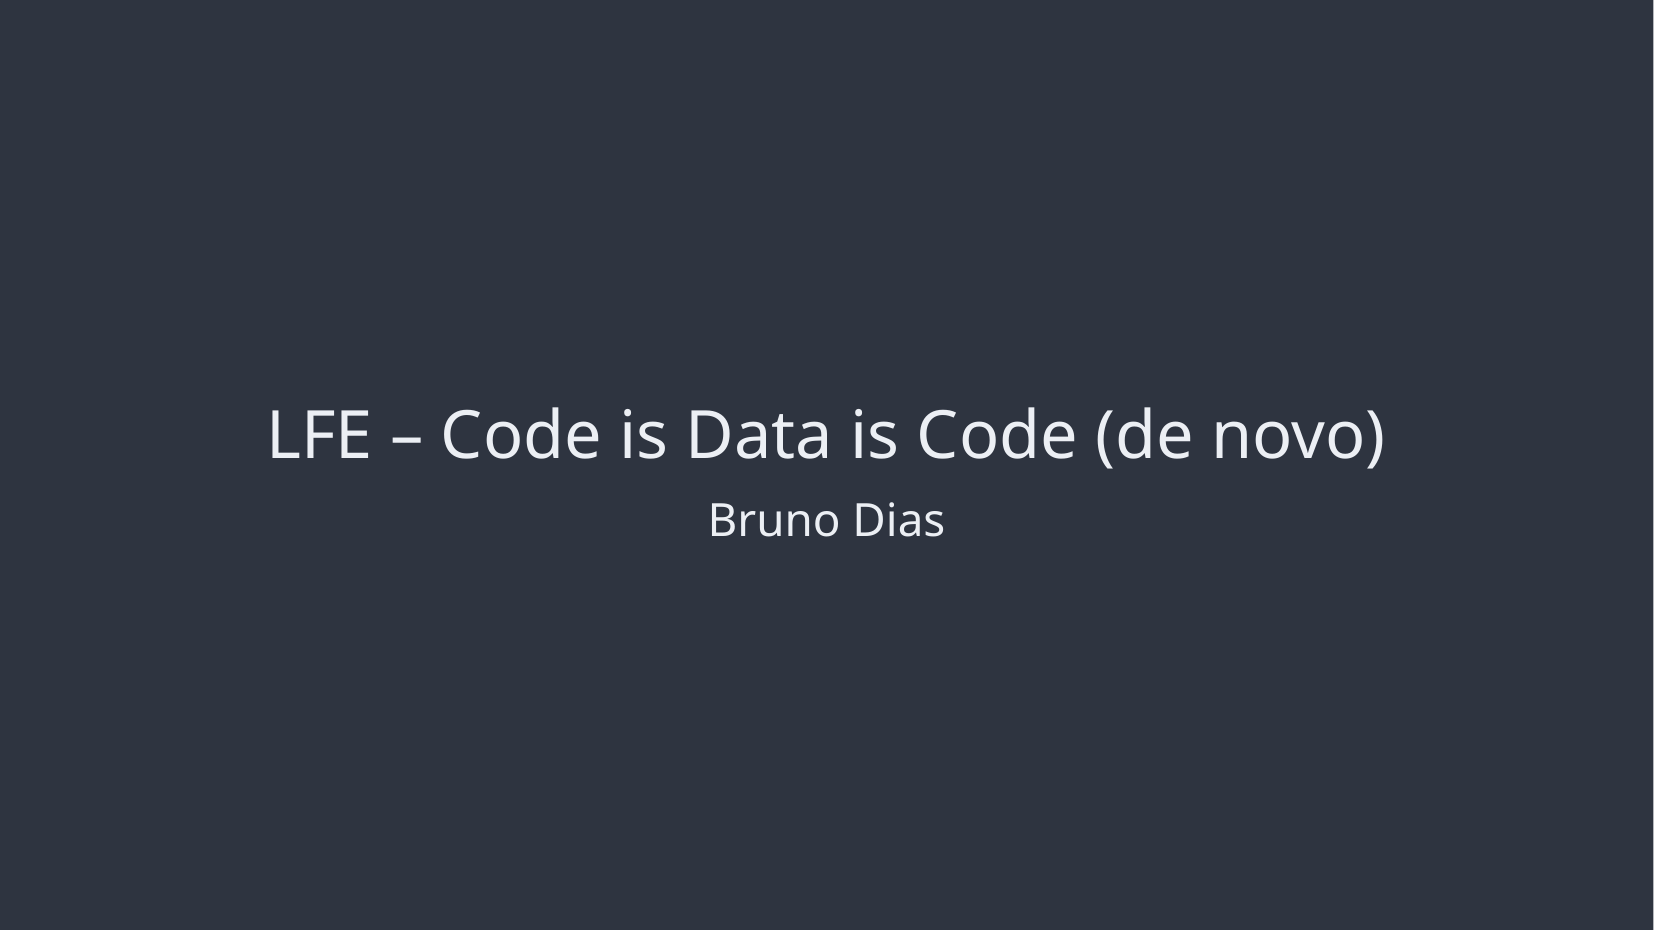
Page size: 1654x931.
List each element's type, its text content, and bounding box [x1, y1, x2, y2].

subtitle LFE – Code is Data is Code (de novo) Bruno Dias [82, 112, 1571, 826]
